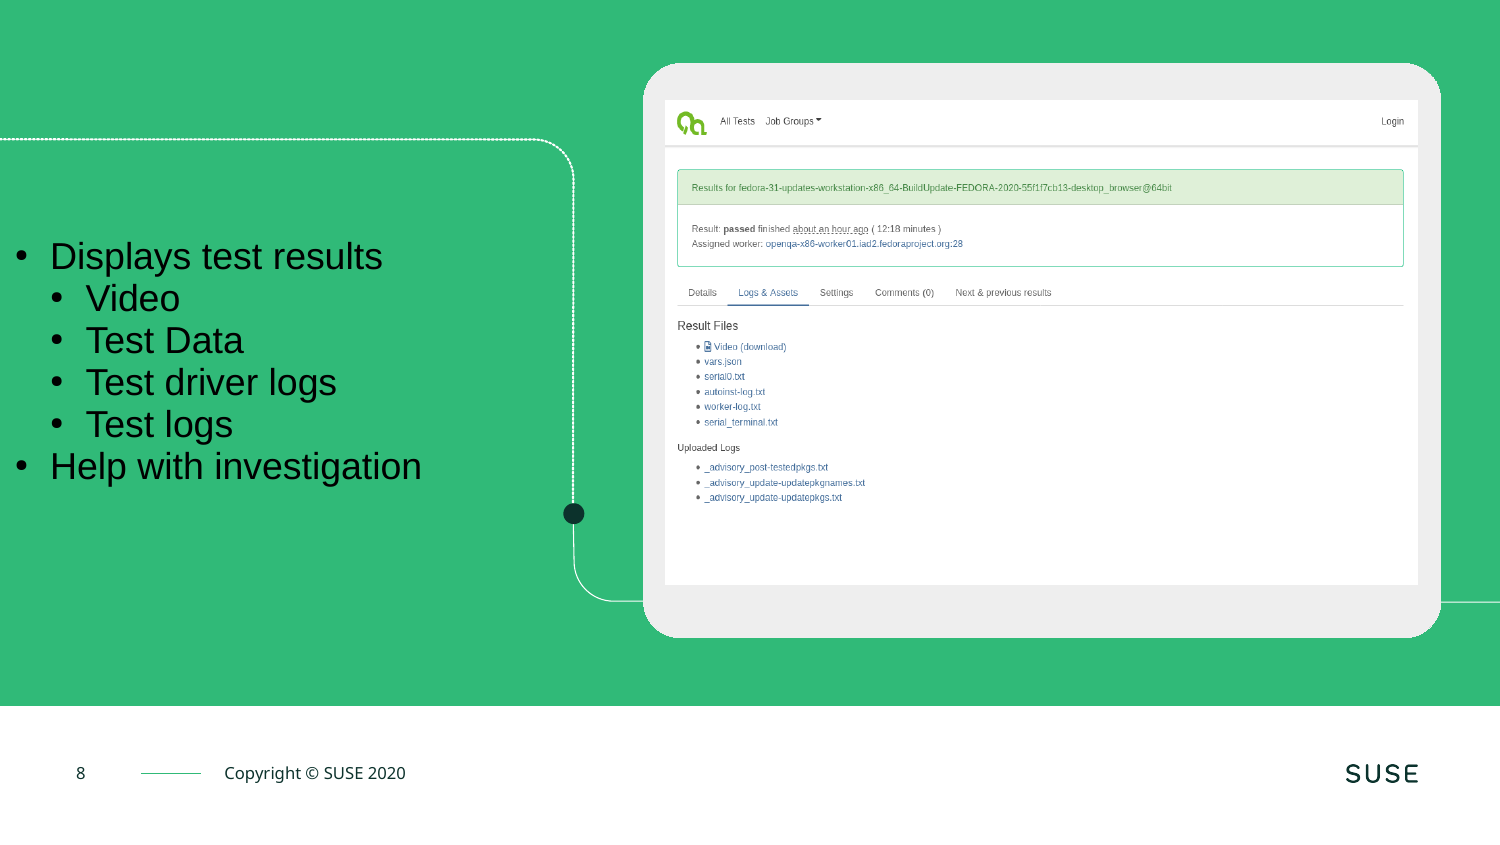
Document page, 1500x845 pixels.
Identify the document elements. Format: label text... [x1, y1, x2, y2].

picture [1346, 764, 1418, 783]
picture [665, 100, 1418, 586]
text_box Displays test results Video Test Data Test driver logs Test logs Help with investigation [0, 228, 438, 495]
text_box [643, 63, 1441, 638]
